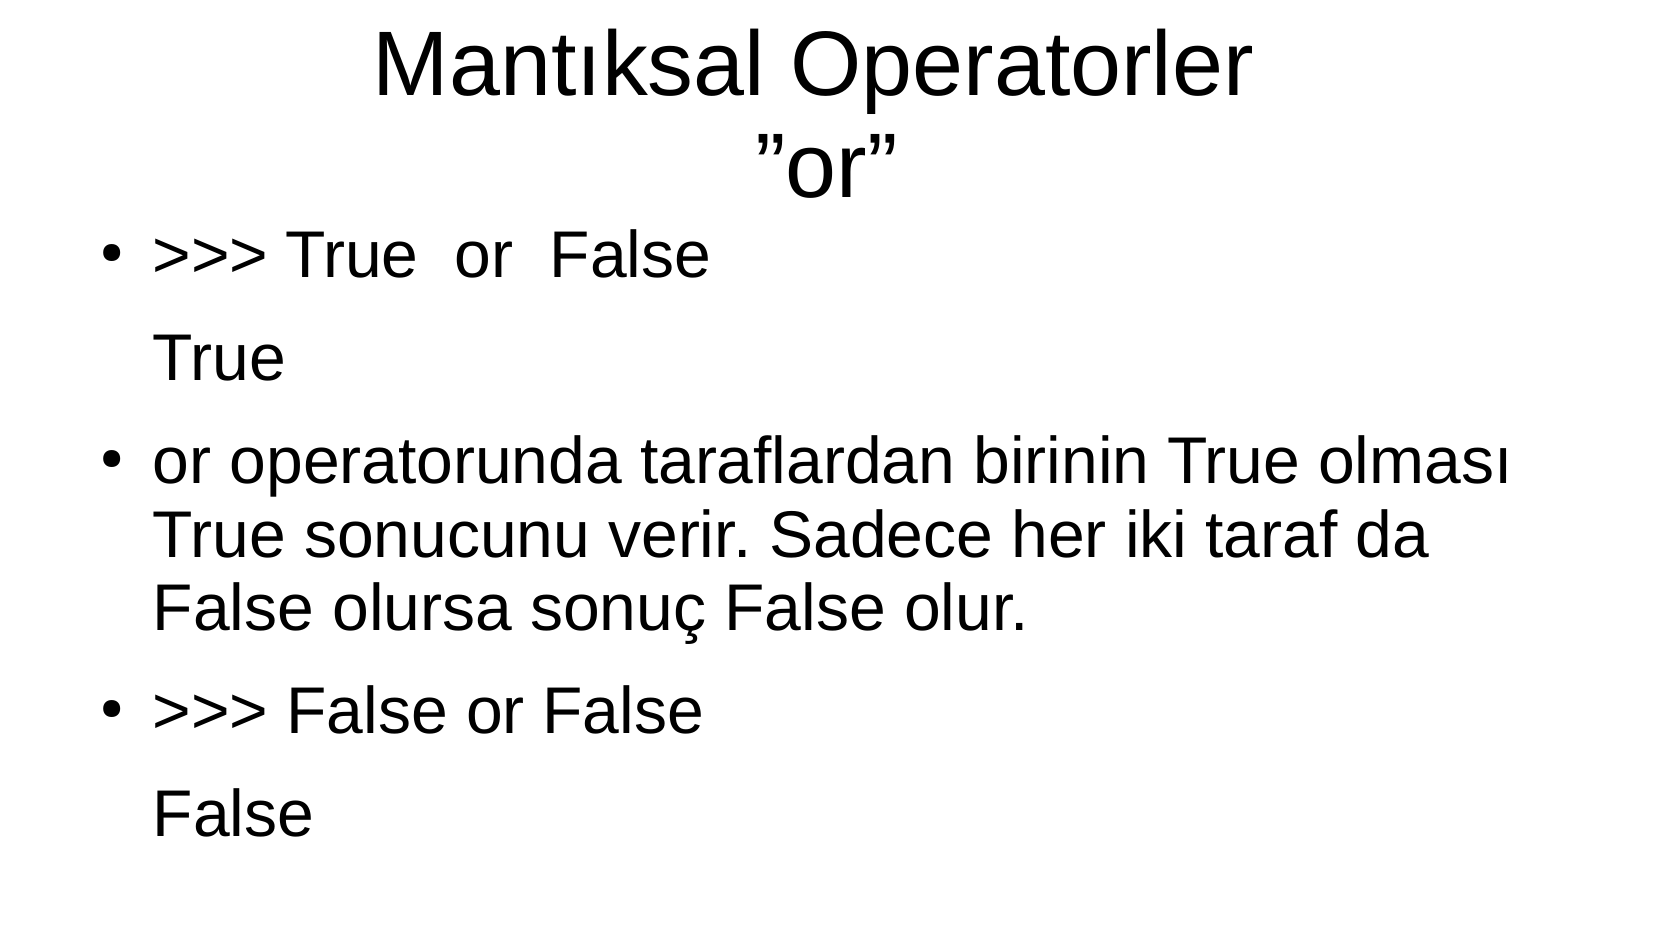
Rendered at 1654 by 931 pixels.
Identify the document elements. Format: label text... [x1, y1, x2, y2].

list >>> True or False True or operatorunda taraflardan birinin True olması True sonucunu verir. Sadece her iki taraf da False olursa sonuç False olur. >>> False or False False [82, 217, 1571, 857]
title Mantıksal Operatorler ”or” [82, 12, 1571, 217]
